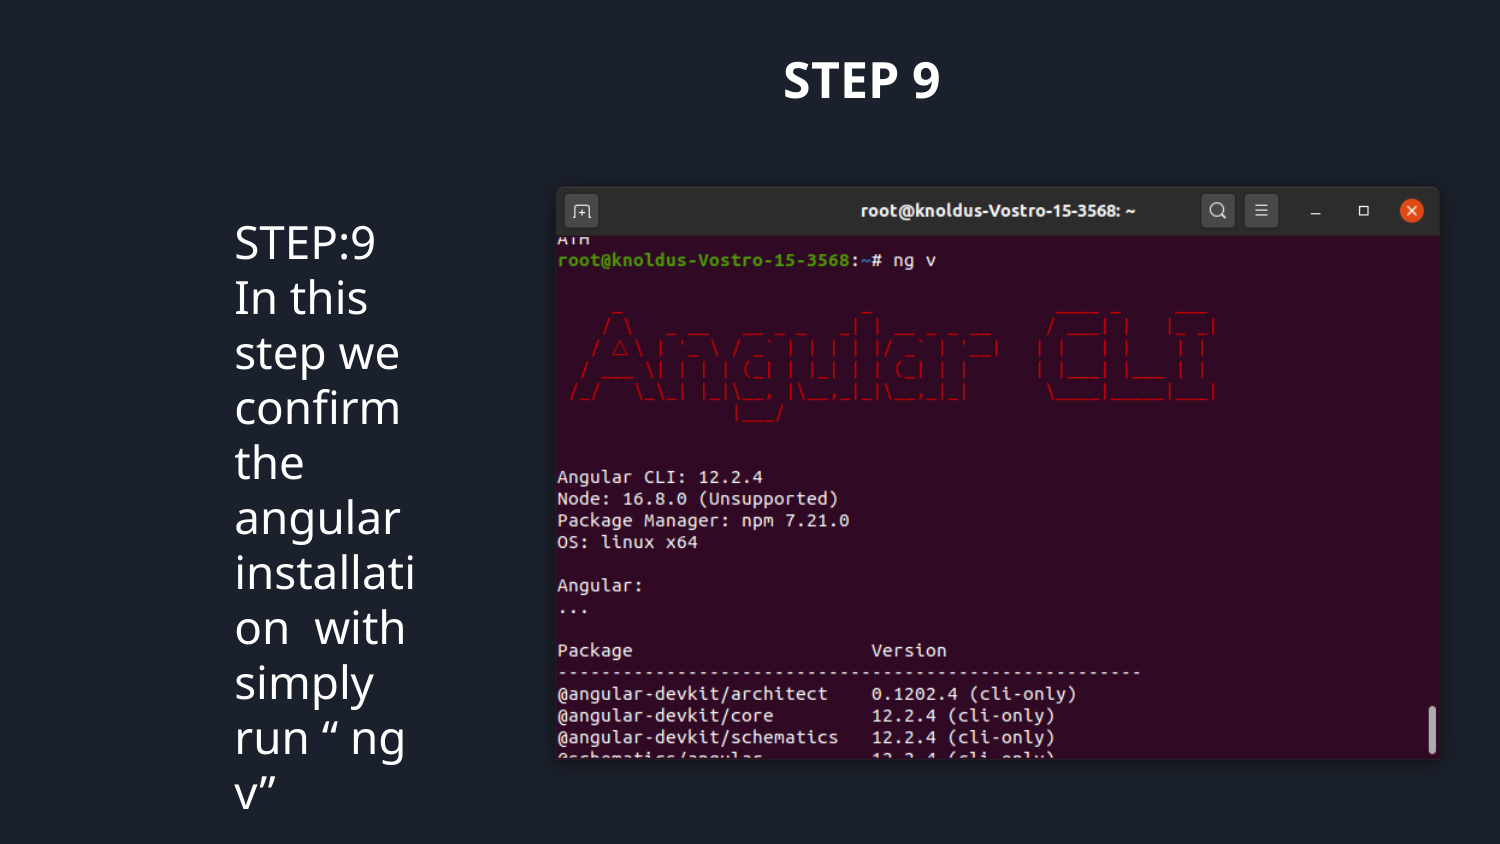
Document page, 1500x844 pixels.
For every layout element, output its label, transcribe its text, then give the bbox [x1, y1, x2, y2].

picture [525, 159, 1471, 794]
text_box STEP 9 [638, 33, 1022, 159]
text_box STEP:9 In this step we confirm the angular installation with simply run “ ng v” [219, 198, 454, 834]
